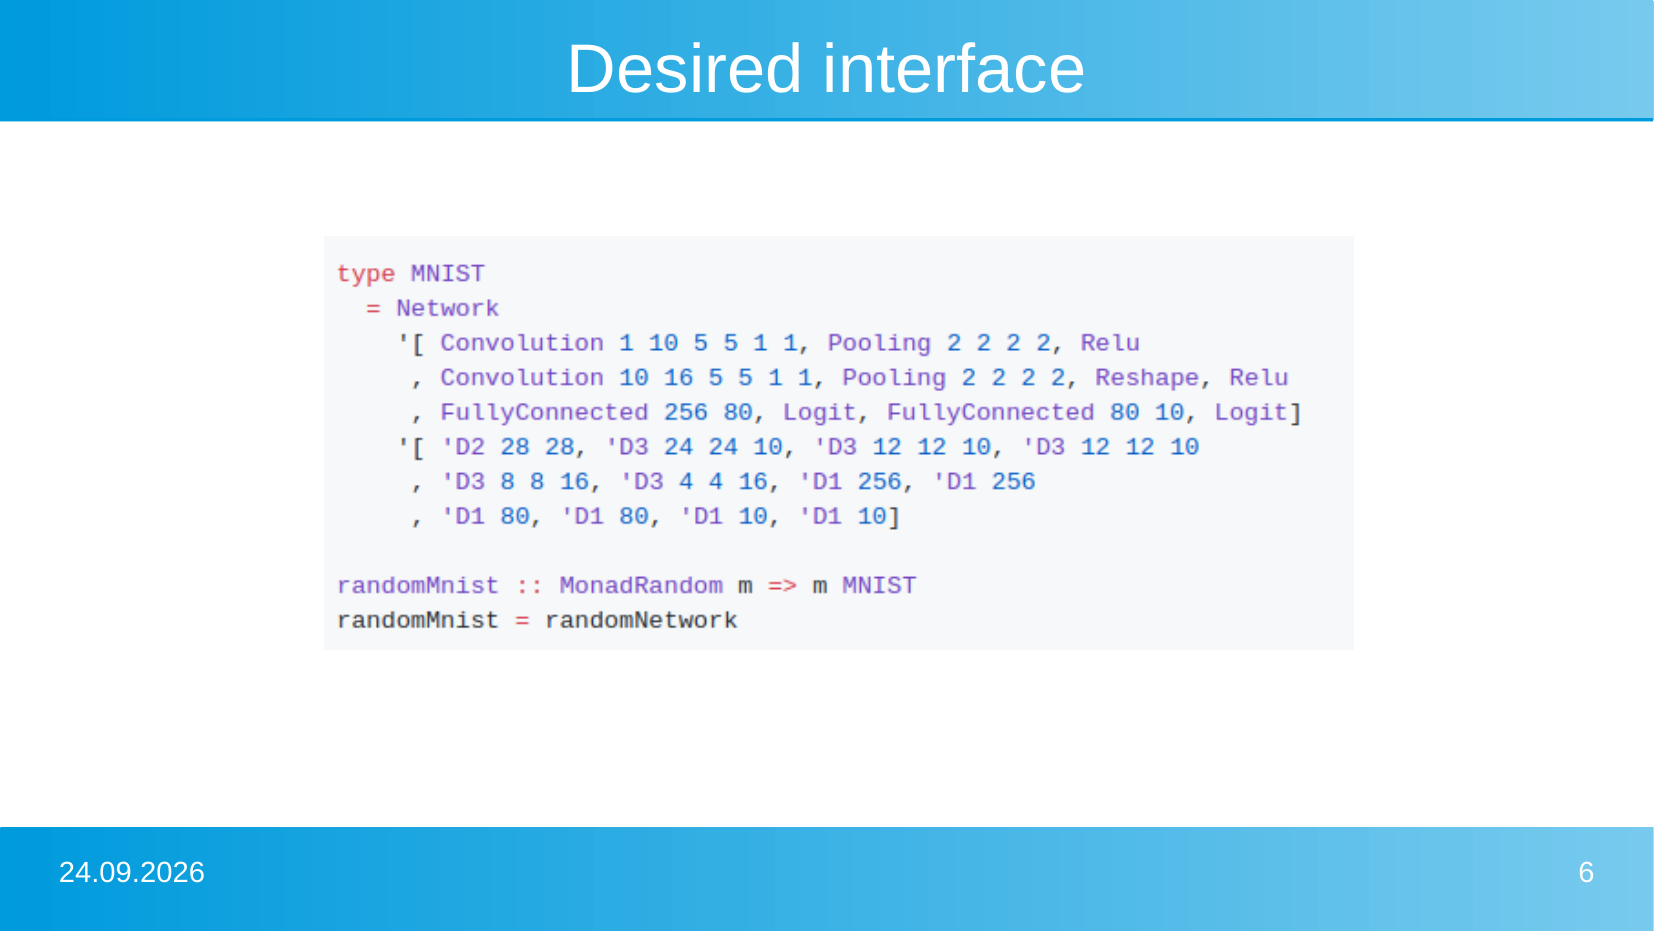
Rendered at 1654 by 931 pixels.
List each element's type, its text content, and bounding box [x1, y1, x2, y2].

title Desired interface [59, 29, 1595, 108]
picture [324, 236, 1354, 650]
